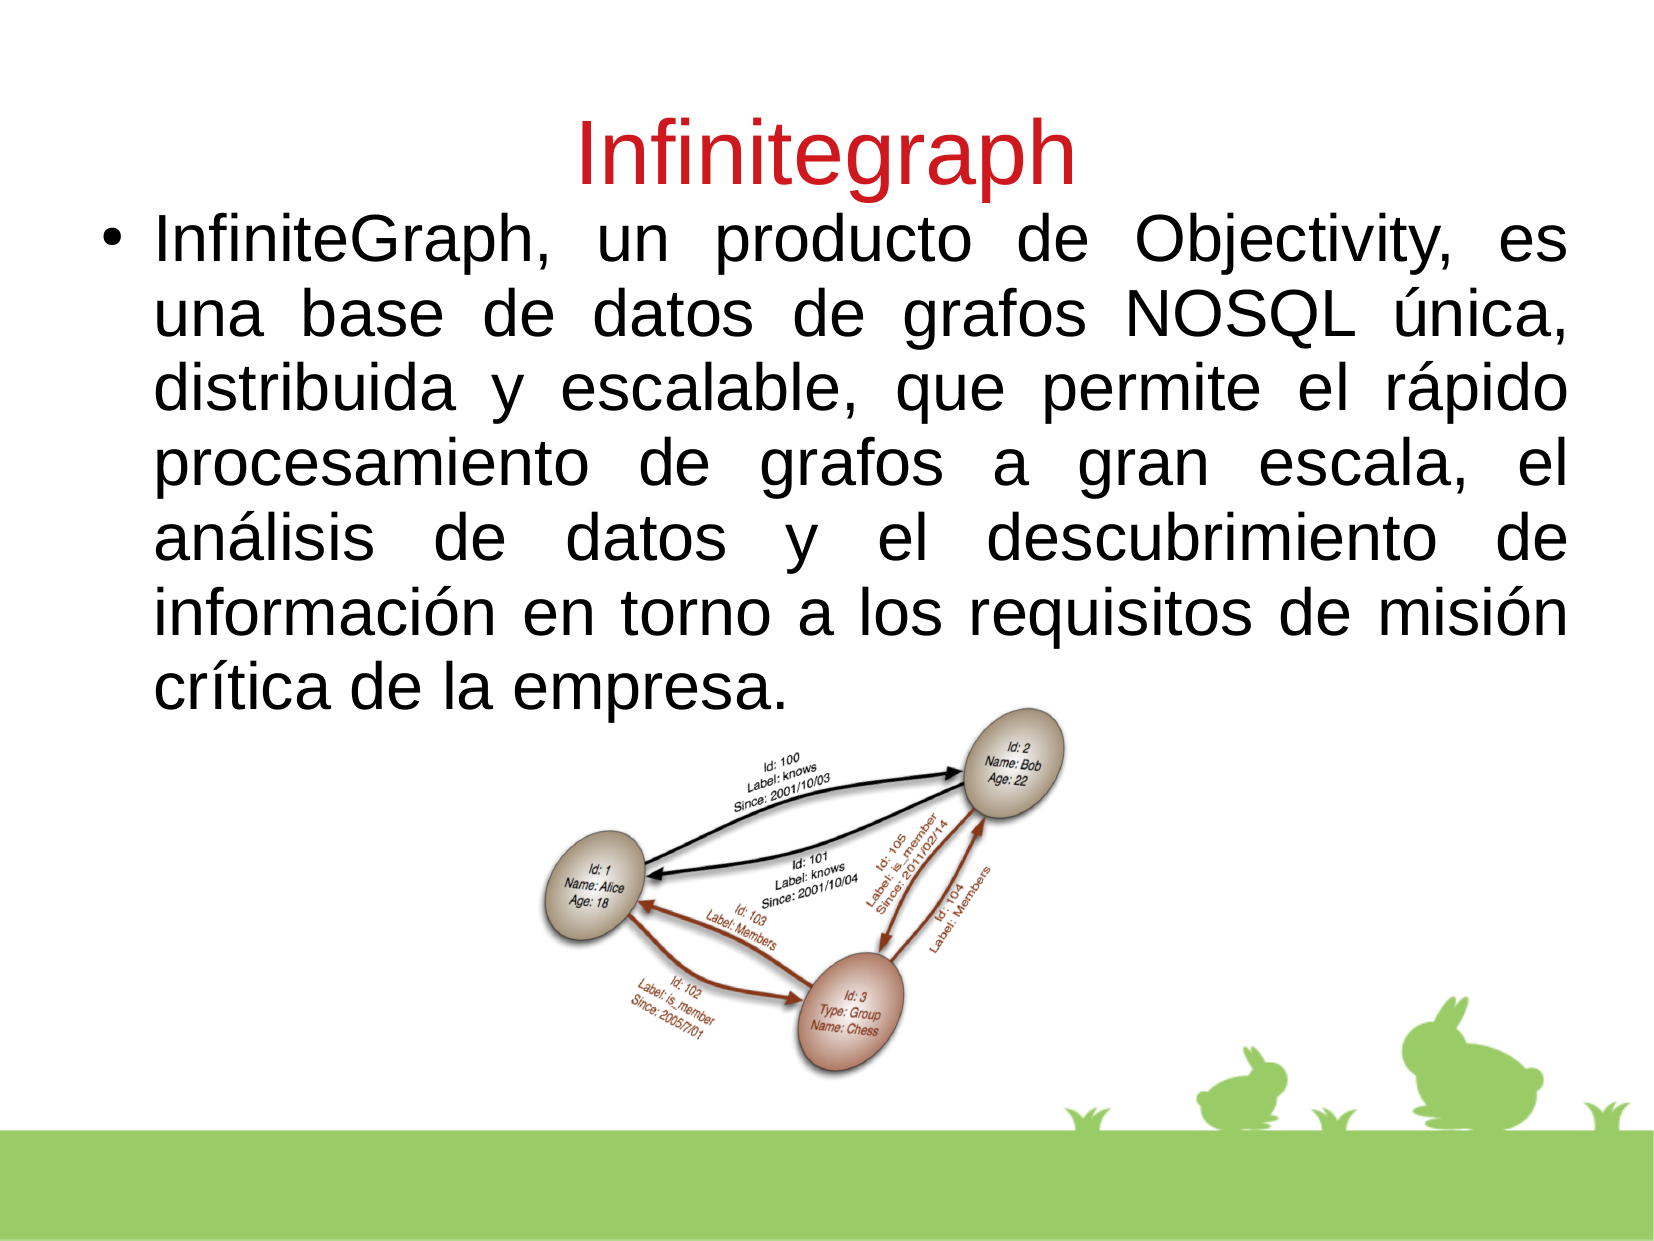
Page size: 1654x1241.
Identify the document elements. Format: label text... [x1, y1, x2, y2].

list InfiniteGraph, un producto de Objectivity, es una base de datos de grafos NOSQL única, distribuida y escalable, que permite el rápido procesamiento de grafos a gran escala, el análisis de datos y el descubrimiento de información en torno a los requisitos de misión crítica de la empresa. [82, 200, 1571, 921]
picture [0, 0, 1654, 1241]
title Infinitegraph [82, 49, 1571, 200]
